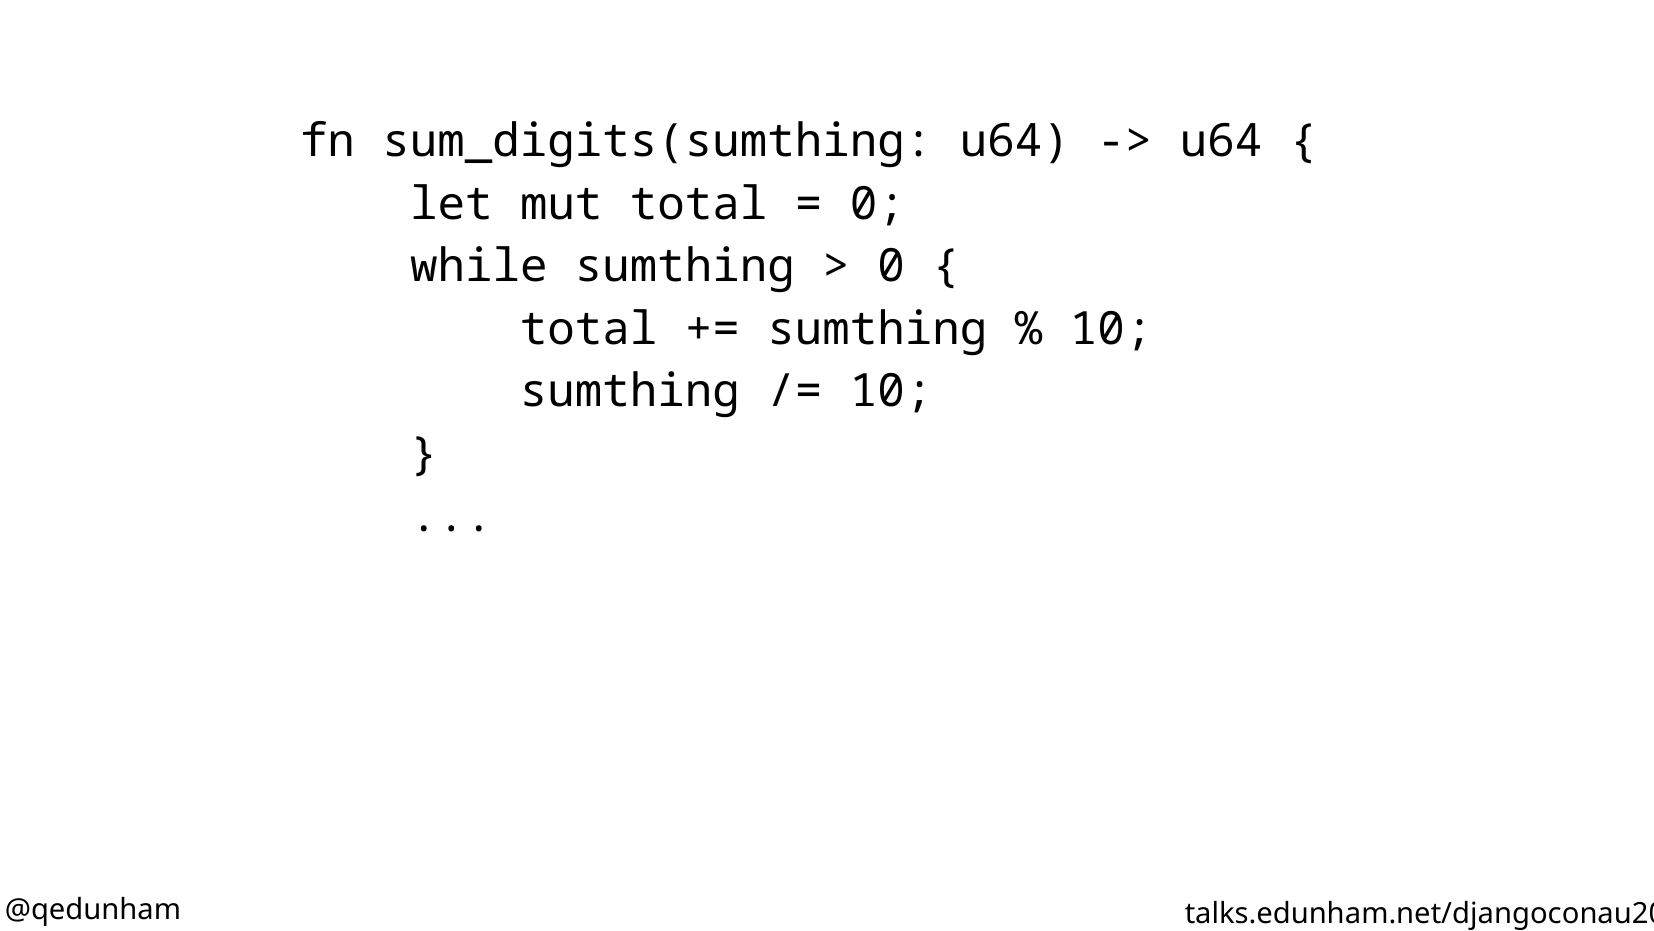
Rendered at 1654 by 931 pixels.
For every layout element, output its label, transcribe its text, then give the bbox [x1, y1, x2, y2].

subtitle fn sum_digits(sumthing: u64) -> u64 { let mut total = 0; while sumthing > 0 { total += sumthing % 10; sumthing /= 10; } ... [300, 45, 1486, 765]
